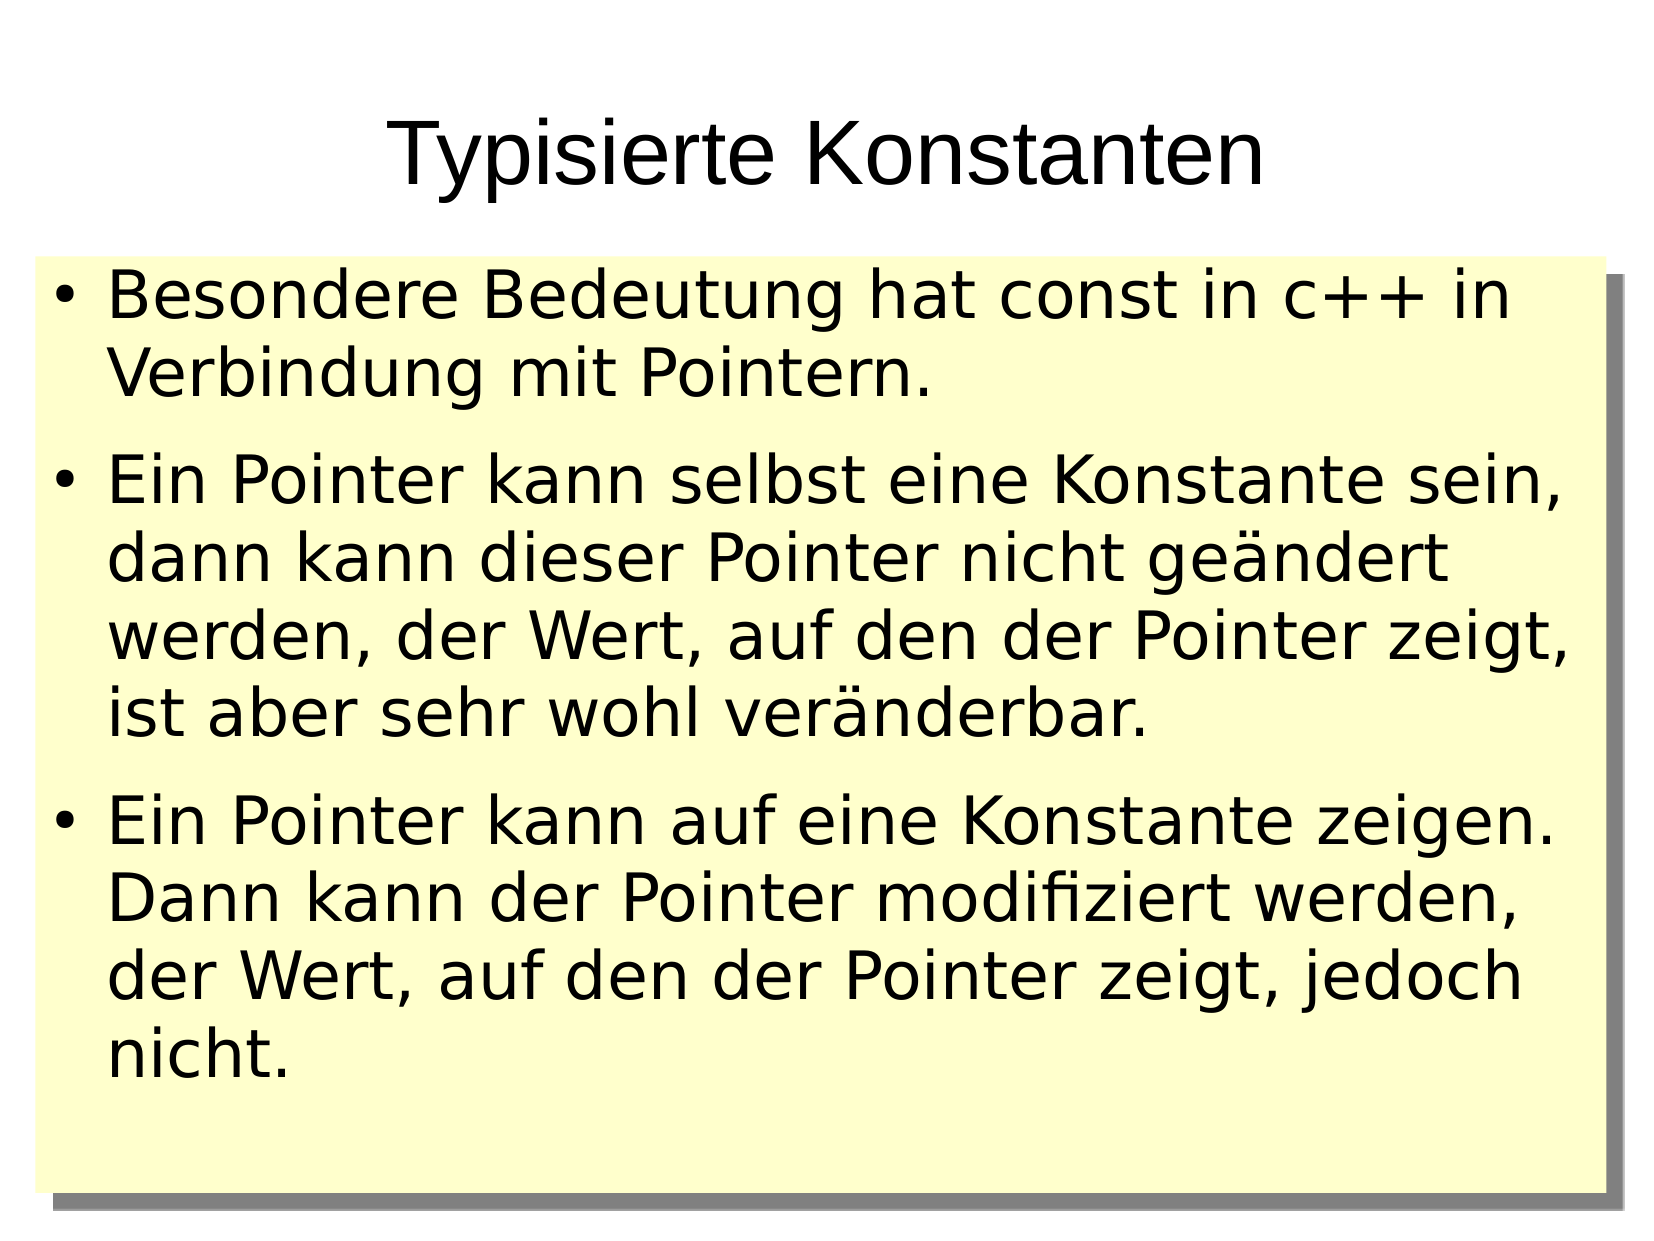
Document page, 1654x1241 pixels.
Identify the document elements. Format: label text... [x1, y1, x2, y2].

title Typisierte Konstanten [82, 49, 1571, 256]
list Besondere Bedeutung hat const in c++ in Verbindung mit Pointern. Ein Pointer kann selbst eine Konstante sein, dann kann dieser Pointer nicht geändert werden, der Wert, auf den der Pointer zeigt, ist aber sehr wohl veränderbar. Ein Pointer kann auf eine Konstante zeigen. Dann kann der Pointer modifiziert werden, der Wert, auf den der Pointer zeigt, jedoch nicht. [35, 256, 1607, 1193]
